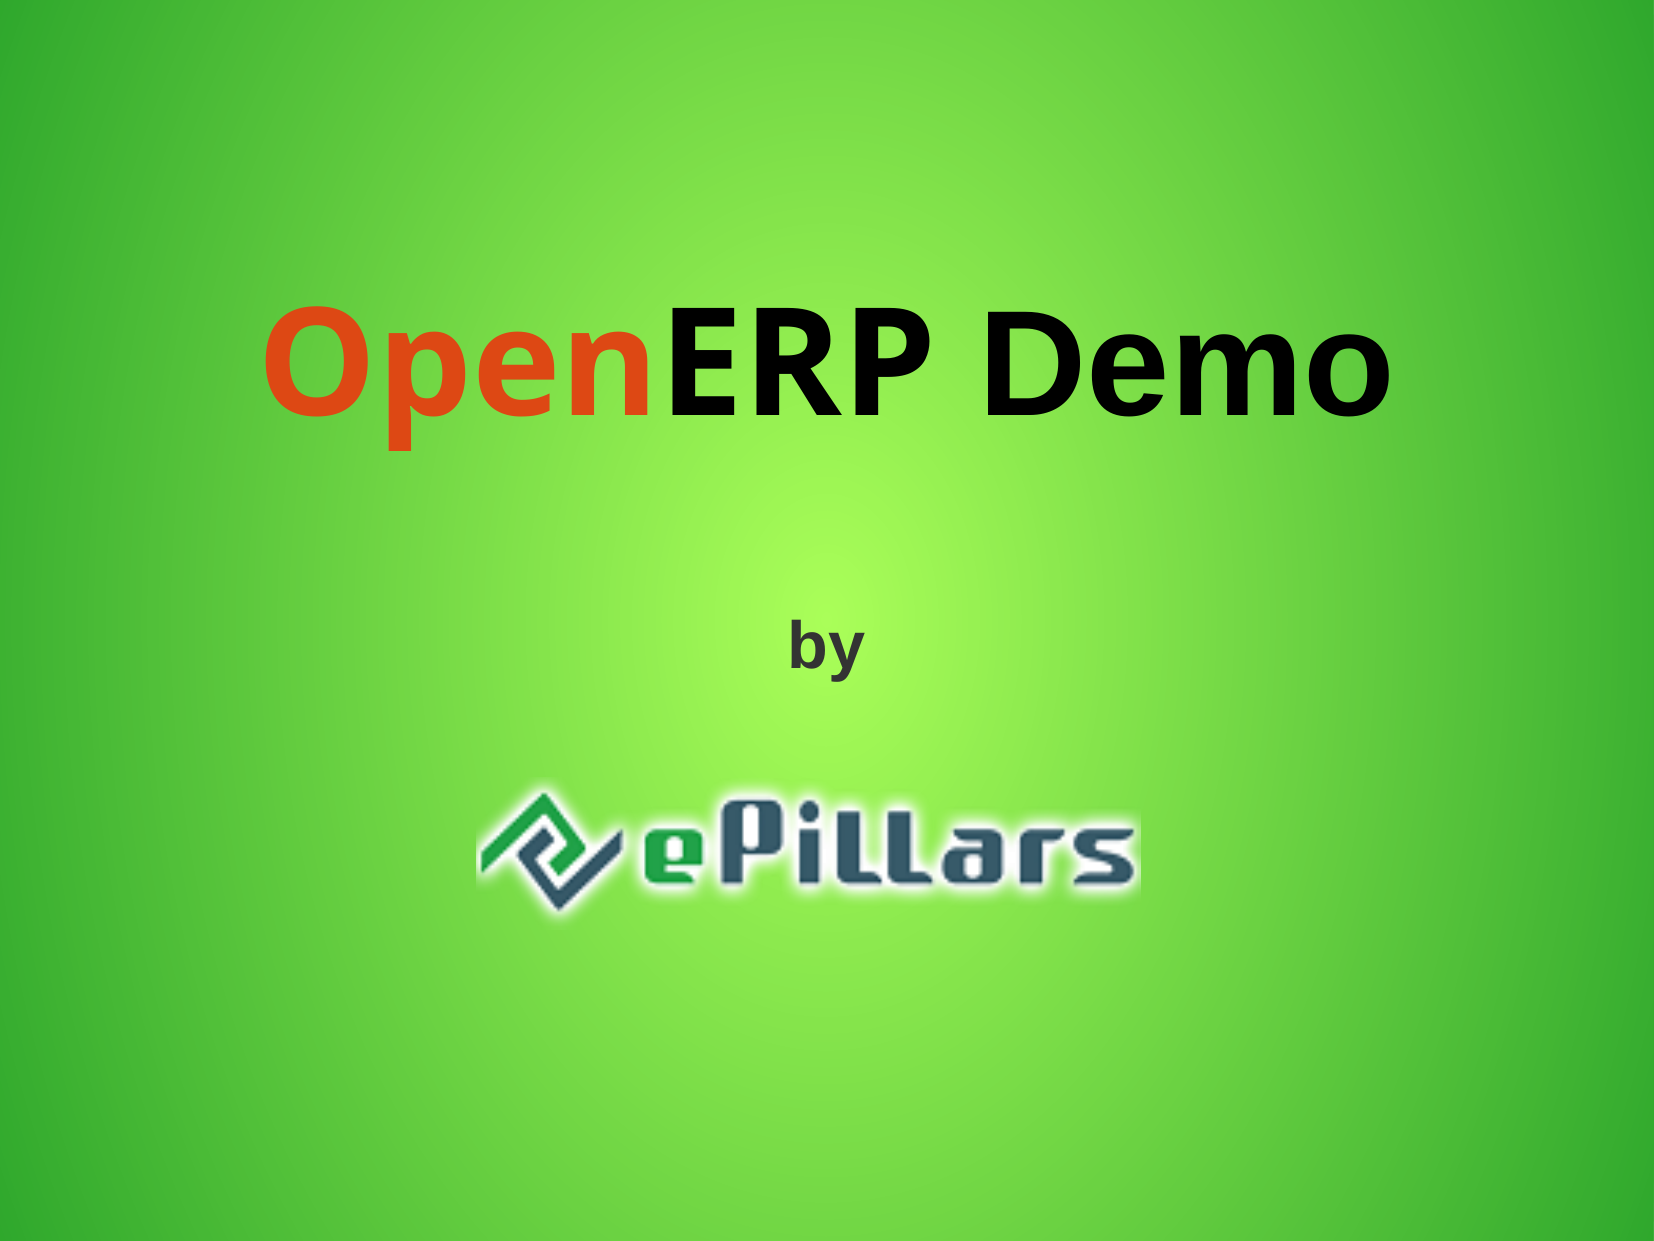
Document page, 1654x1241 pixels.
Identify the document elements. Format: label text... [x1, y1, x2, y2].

subtitle OpenERP Demo by [82, 72, 1571, 1033]
